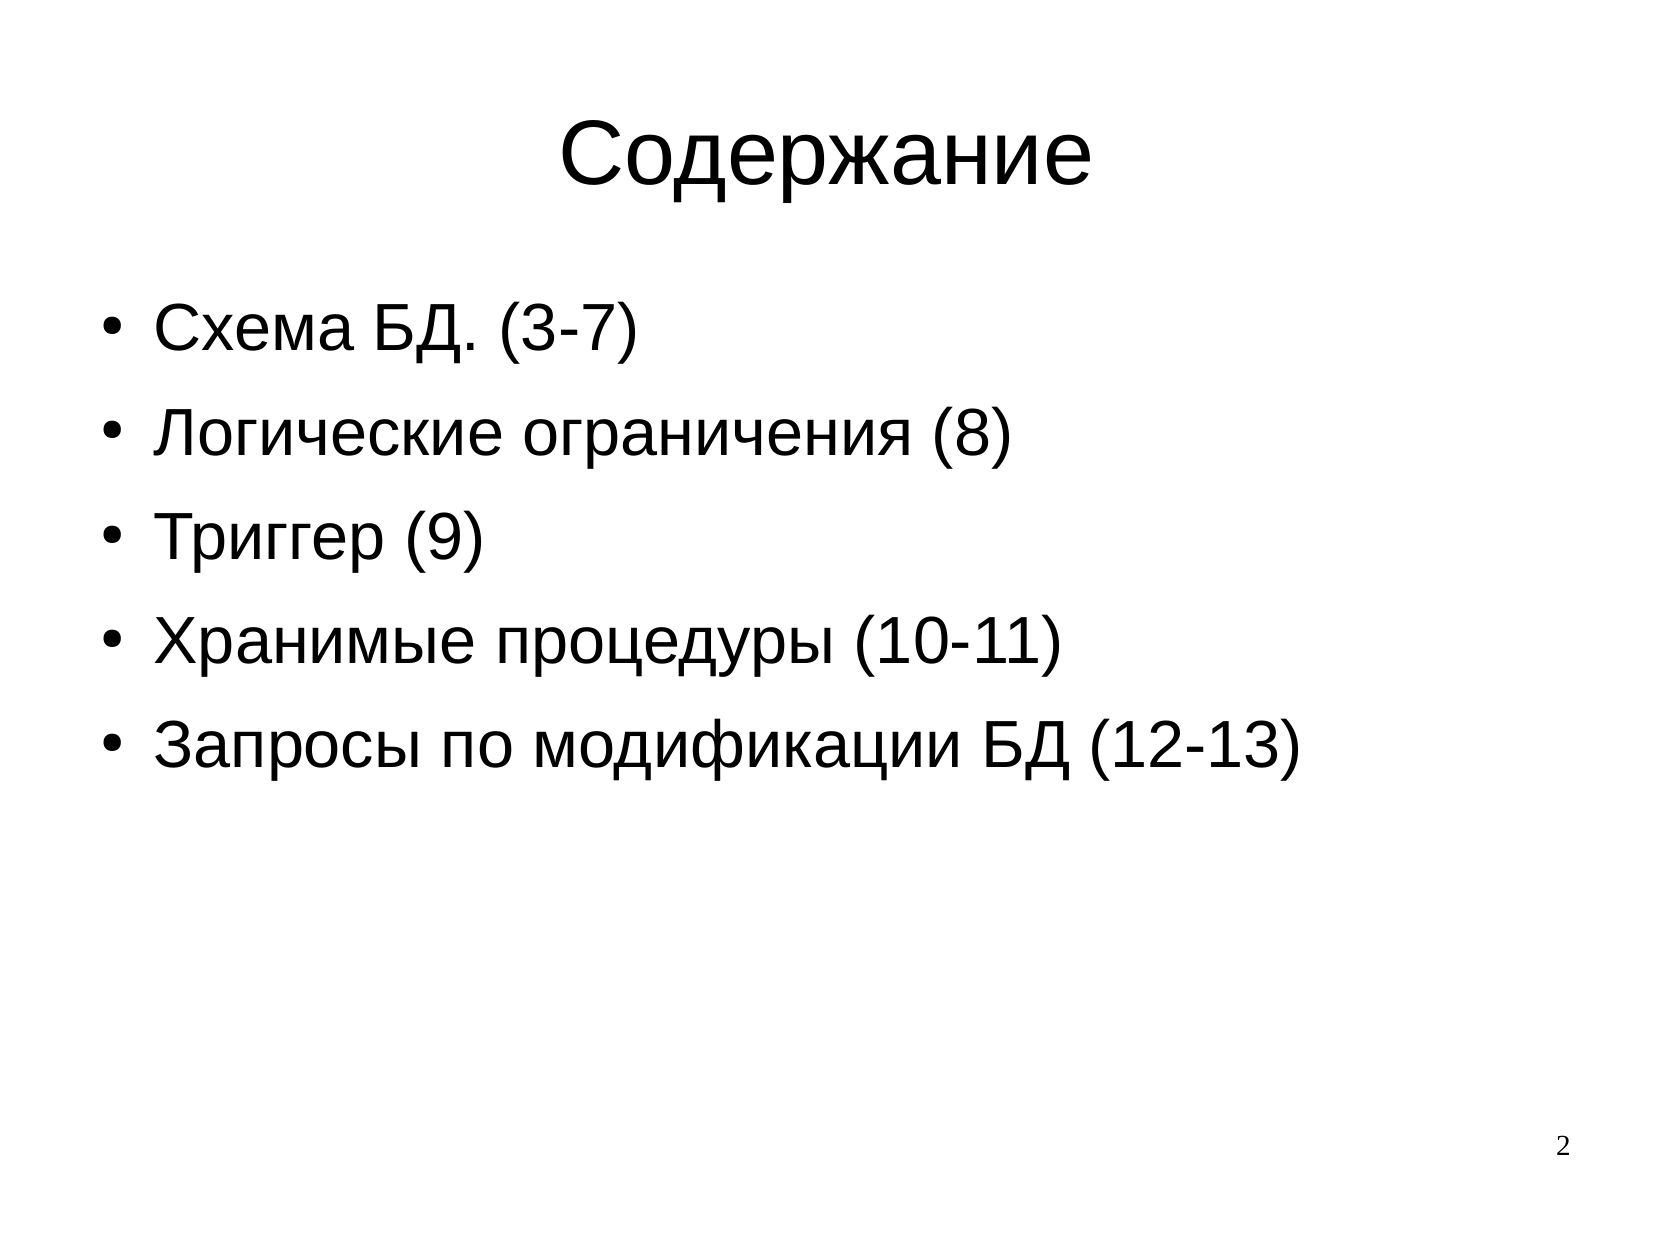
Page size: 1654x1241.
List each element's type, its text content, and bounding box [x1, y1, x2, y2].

list Схема БД. (3-7) Логические ограничения (8) Триггер (9) Хранимые процедуры (10-11) Запросы по модификации БД (12-13) [82, 290, 1571, 1010]
title Содержание [82, 49, 1571, 257]
